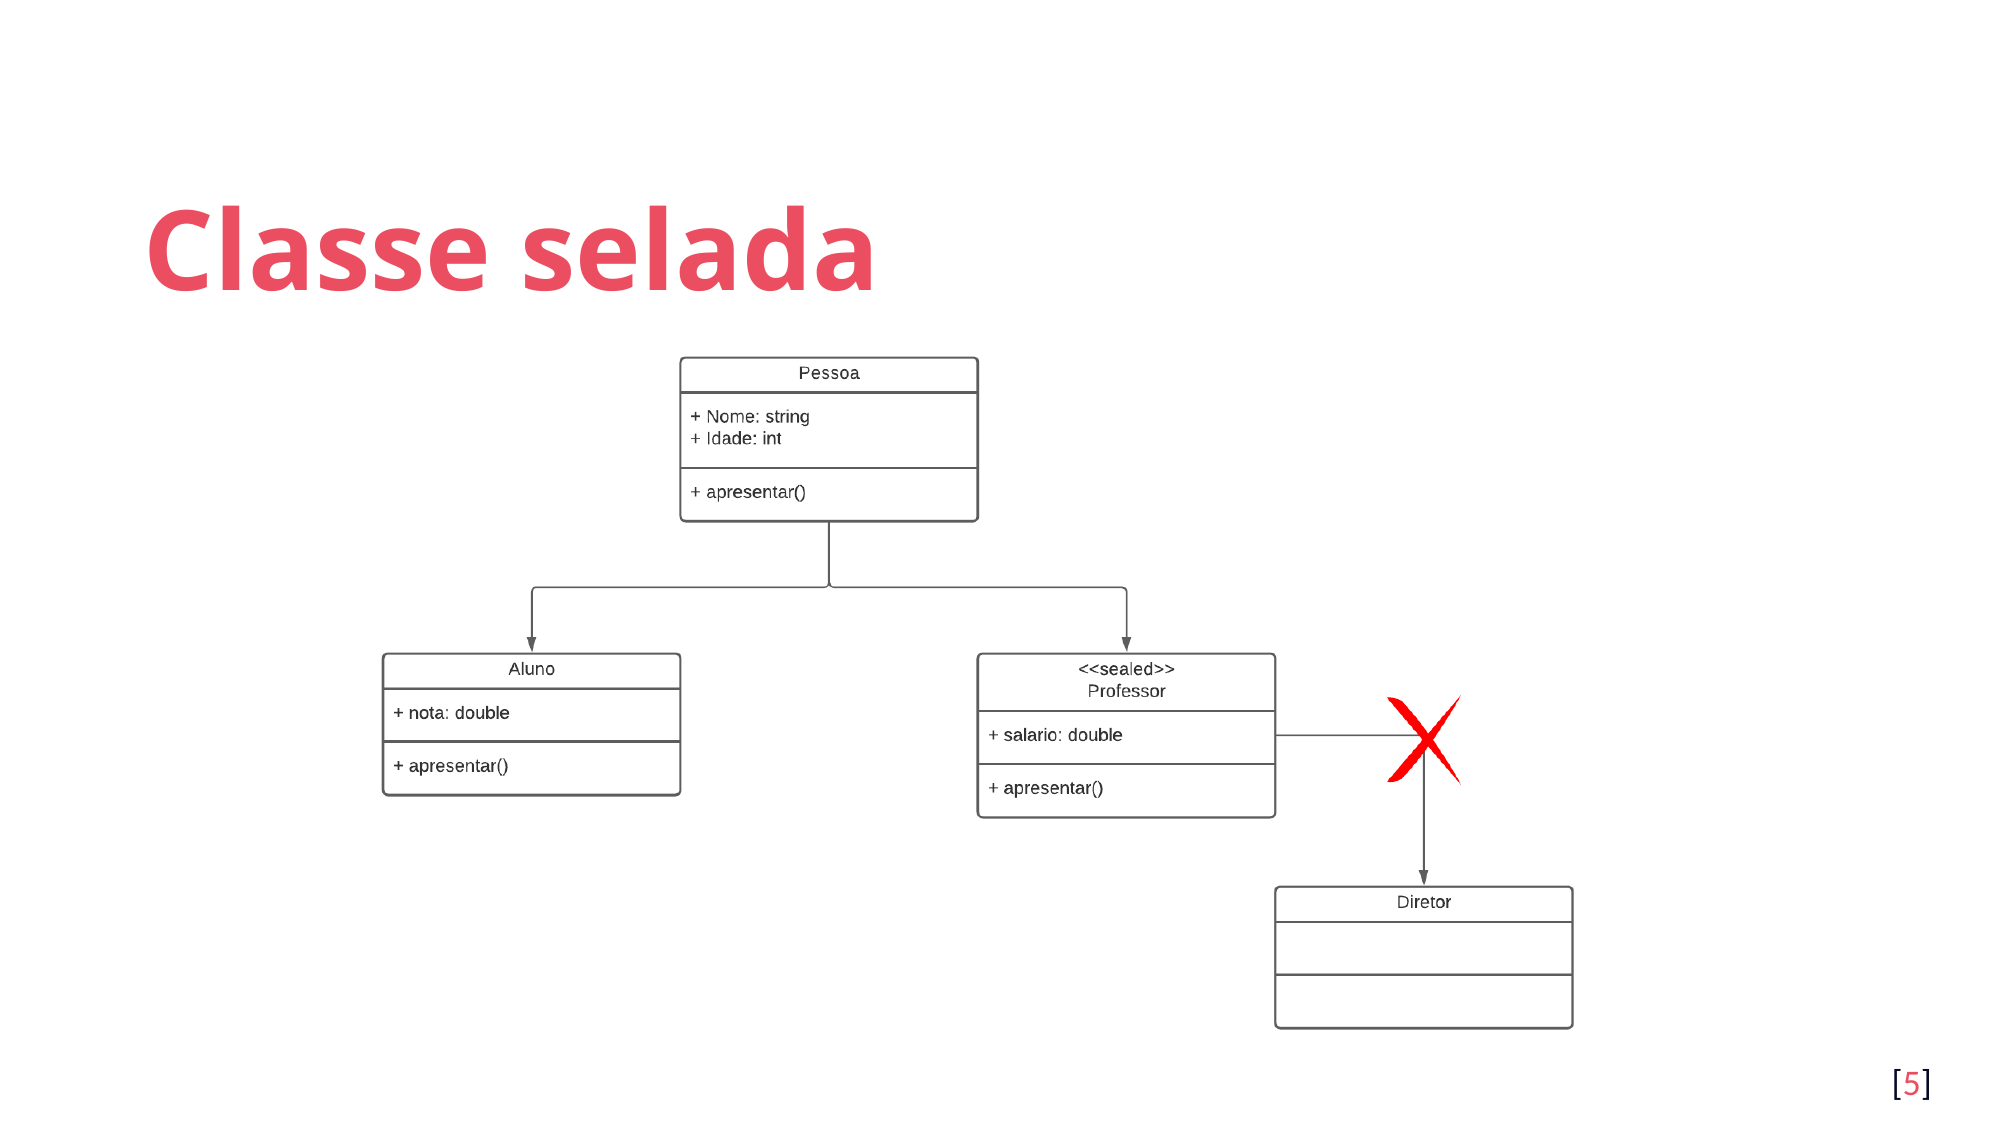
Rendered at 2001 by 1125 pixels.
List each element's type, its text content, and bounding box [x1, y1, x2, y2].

text_box Classe selada [123, 139, 1878, 324]
picture [305, 305, 1650, 1079]
slide_number [5] [1871, 1038, 1992, 1125]
